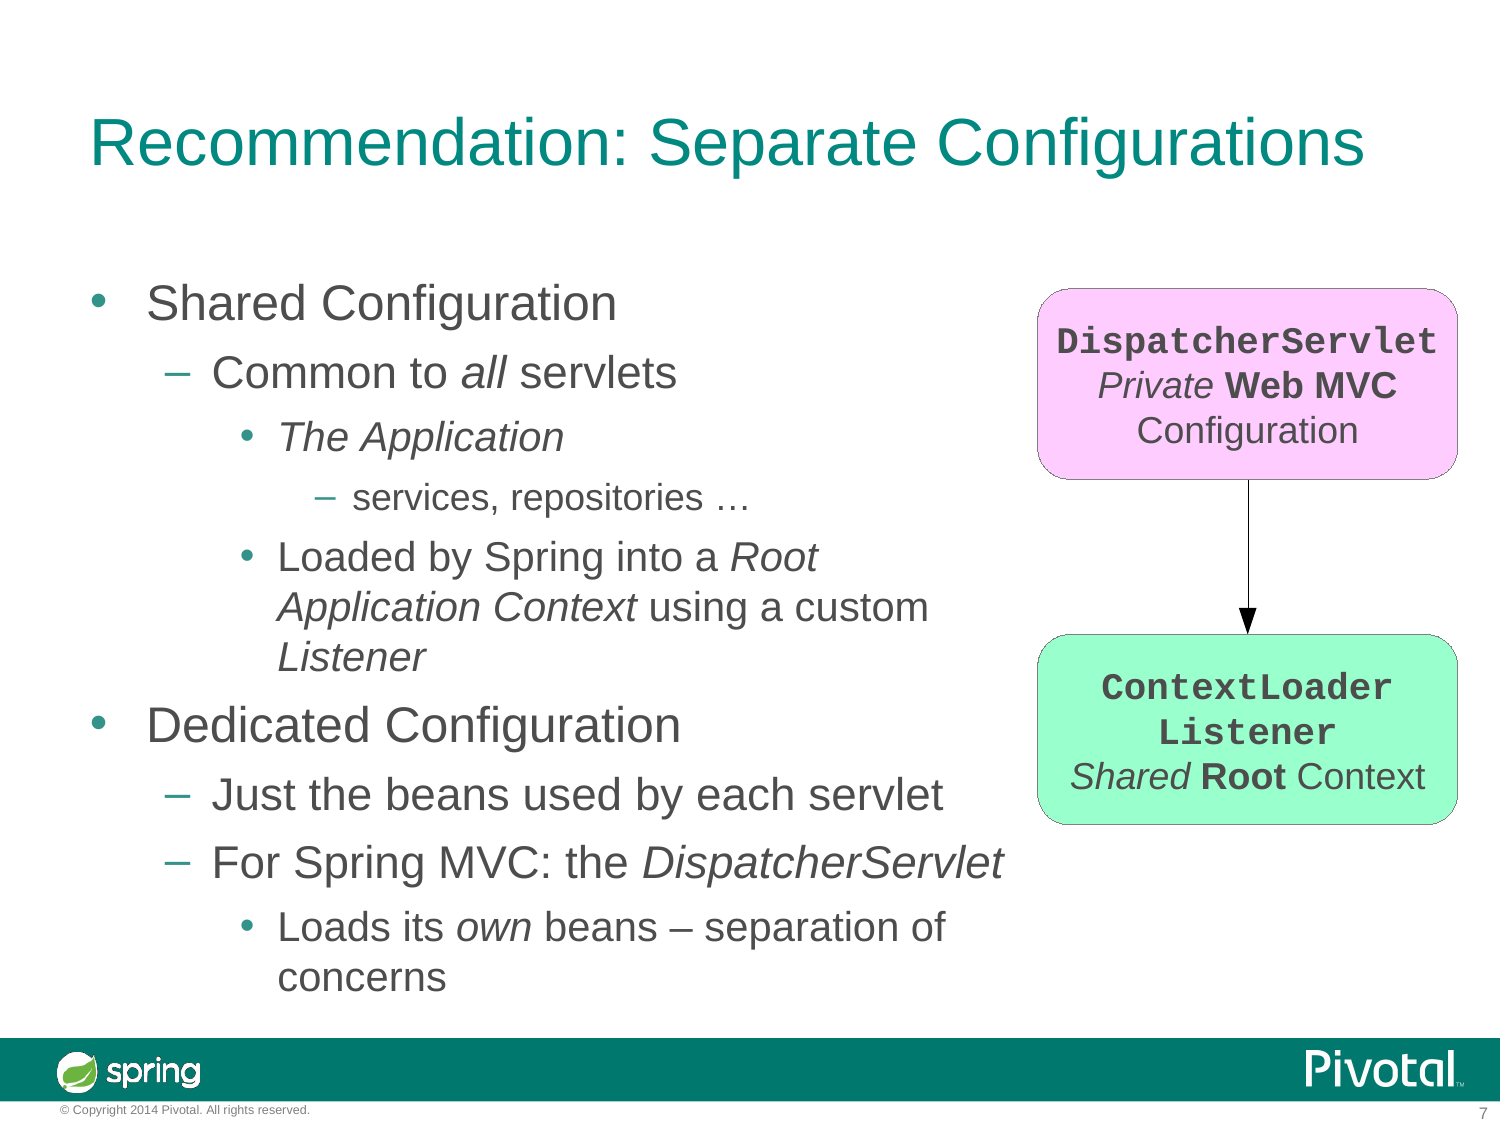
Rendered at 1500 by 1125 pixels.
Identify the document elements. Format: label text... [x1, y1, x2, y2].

picture [1306, 1050, 1464, 1087]
title Recommendation: Separate Configurations [75, 45, 1426, 233]
picture [32, 1041, 210, 1103]
text_box DispatcherServlet Private Web MVC Configuration [1037, 288, 1458, 480]
text_box ContextLoader Listener Shared Root Context [1037, 634, 1458, 825]
list Shared Configuration Common to all servlets The Application services, repositories … Loaded by Spring into a Root Application Context using a custom Listener Dedicated Configuration Just the beans used by each servlet For Spring MVC: the DispatcherServlet Loads its own beans – separation of concerns [75, 262, 1021, 1008]
